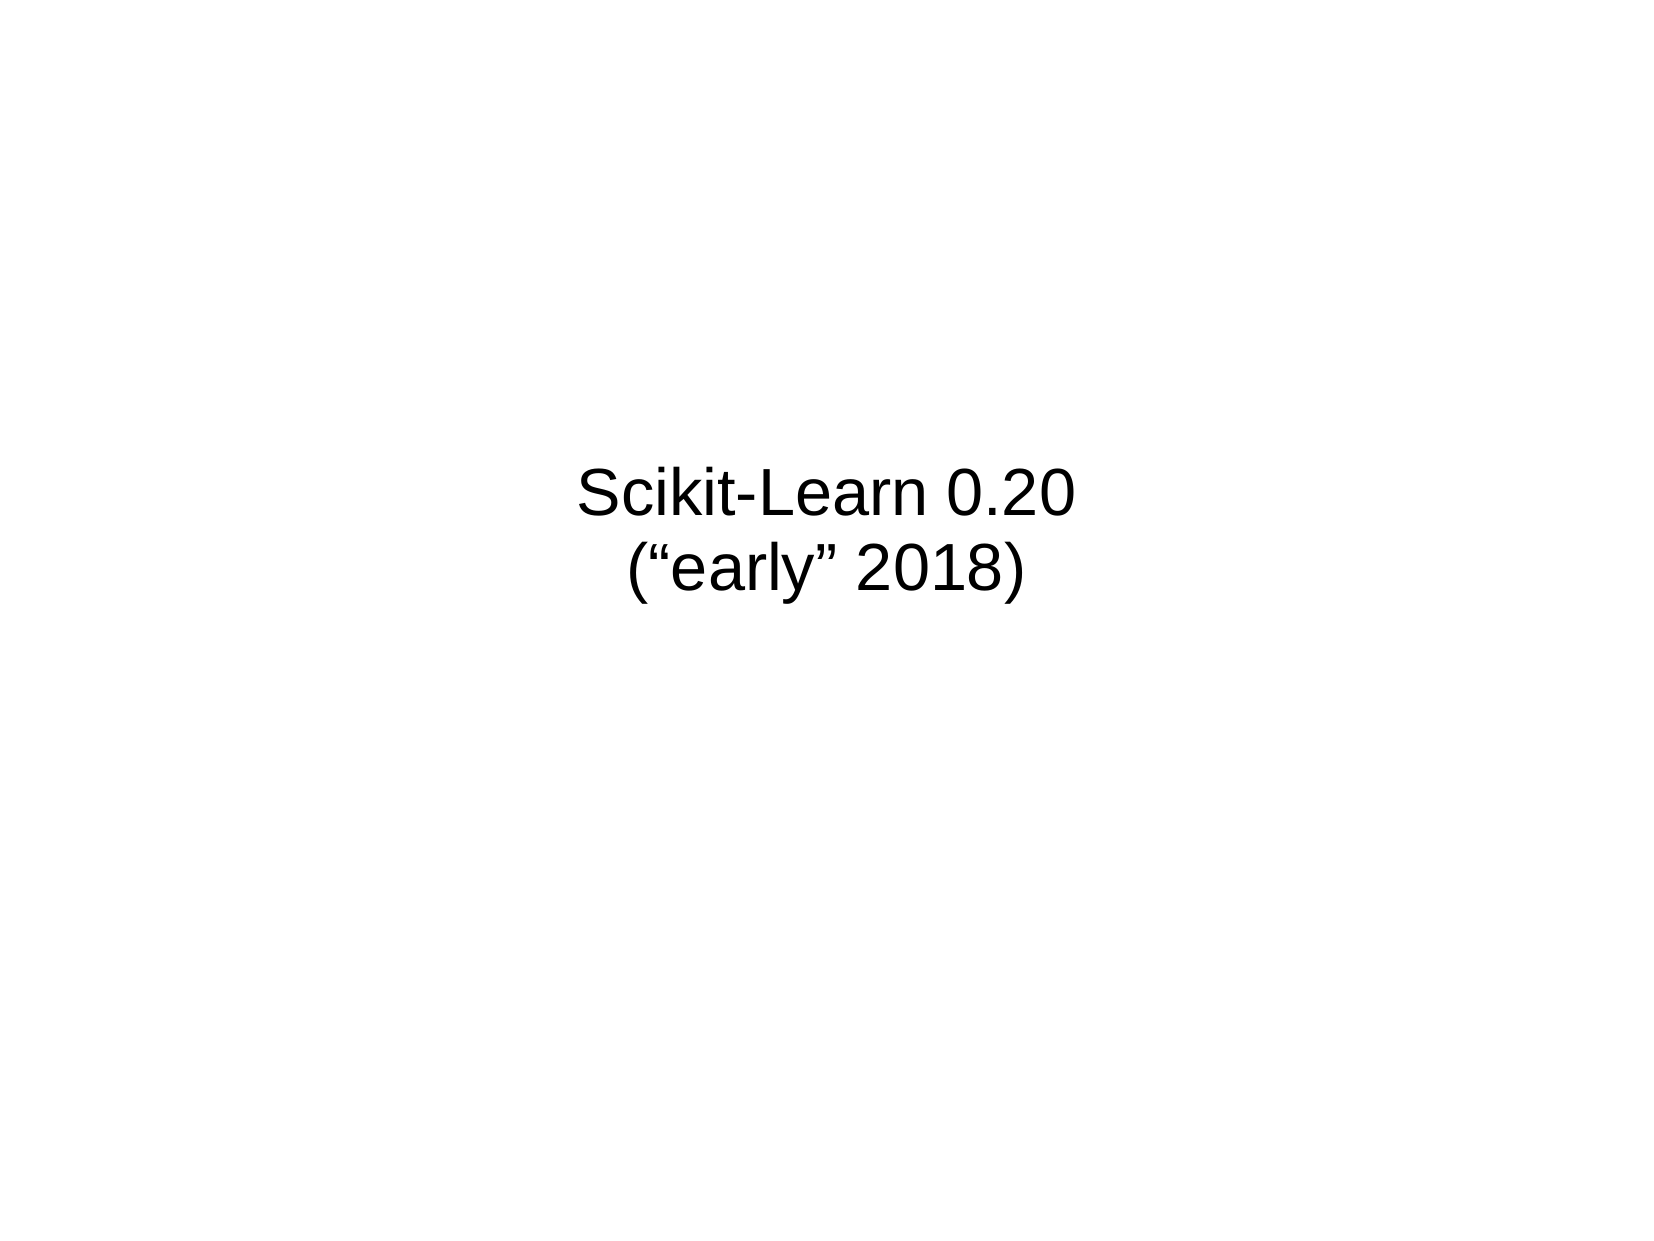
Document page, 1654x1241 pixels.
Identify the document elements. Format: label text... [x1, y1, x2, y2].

subtitle Scikit-Learn 0.20 (“early” 2018) [82, 49, 1571, 1010]
